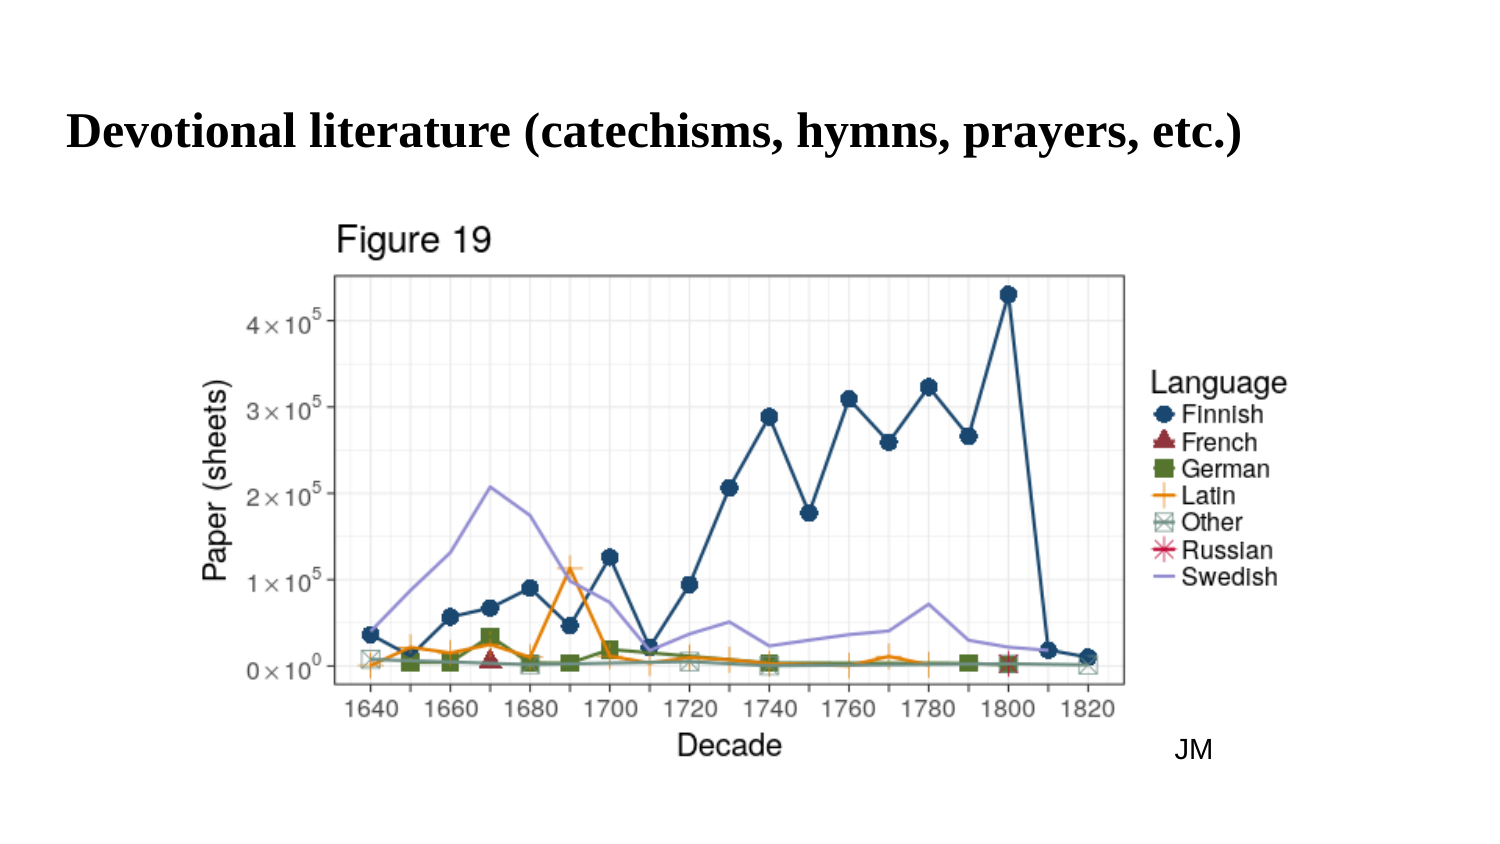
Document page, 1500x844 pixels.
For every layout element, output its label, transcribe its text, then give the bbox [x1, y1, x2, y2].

title Devotional literature (catechisms, hymns, prayers, etc.) [51, 72, 1449, 167]
picture [187, 209, 1313, 772]
text_box JM [1159, 715, 1285, 780]
